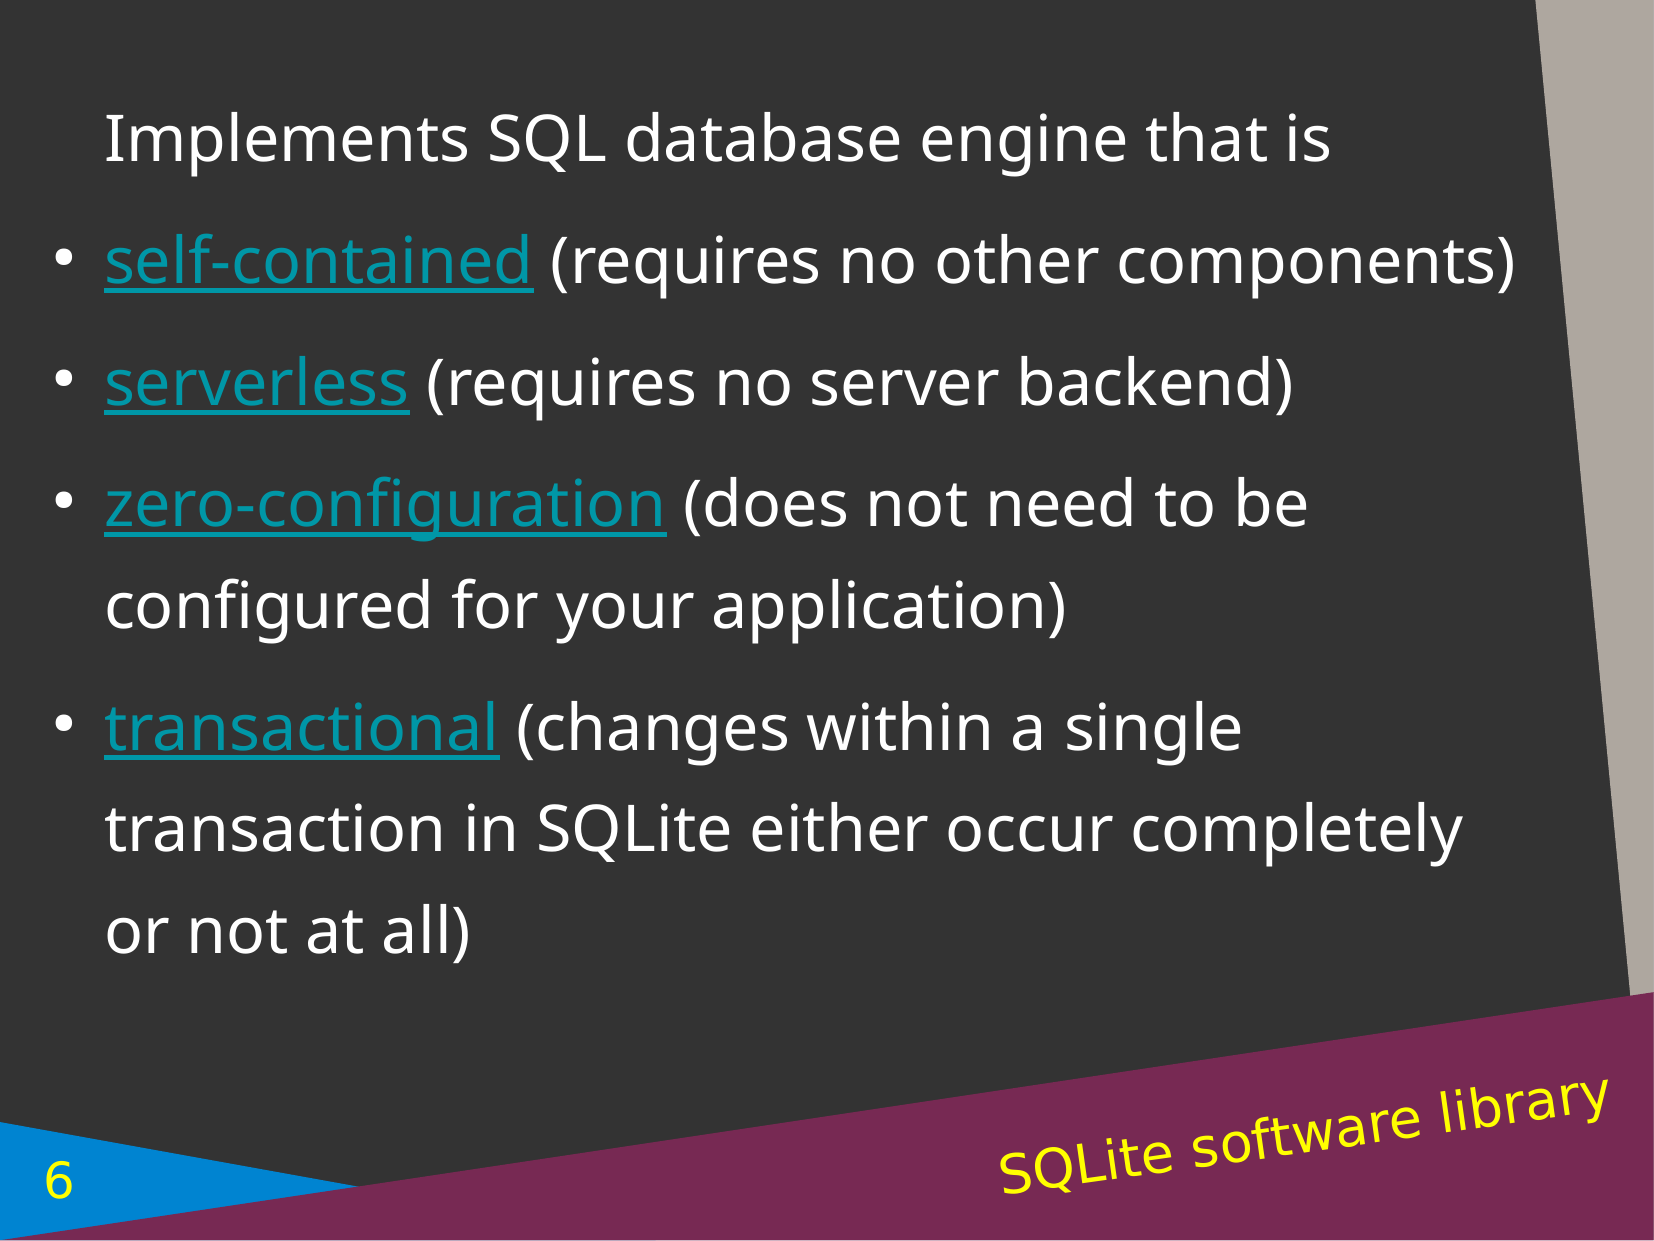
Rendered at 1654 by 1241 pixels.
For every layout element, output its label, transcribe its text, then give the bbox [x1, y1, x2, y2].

title SQLite software library [956, 995, 1654, 1241]
list Implements SQL database engine that is self-contained (requires no other components) serverless (requires no server backend) zero-configuration (does not need to be configured for your application) transactional (changes within a single transaction in SQLite either occur completely or not at all) [35, 59, 1524, 993]
